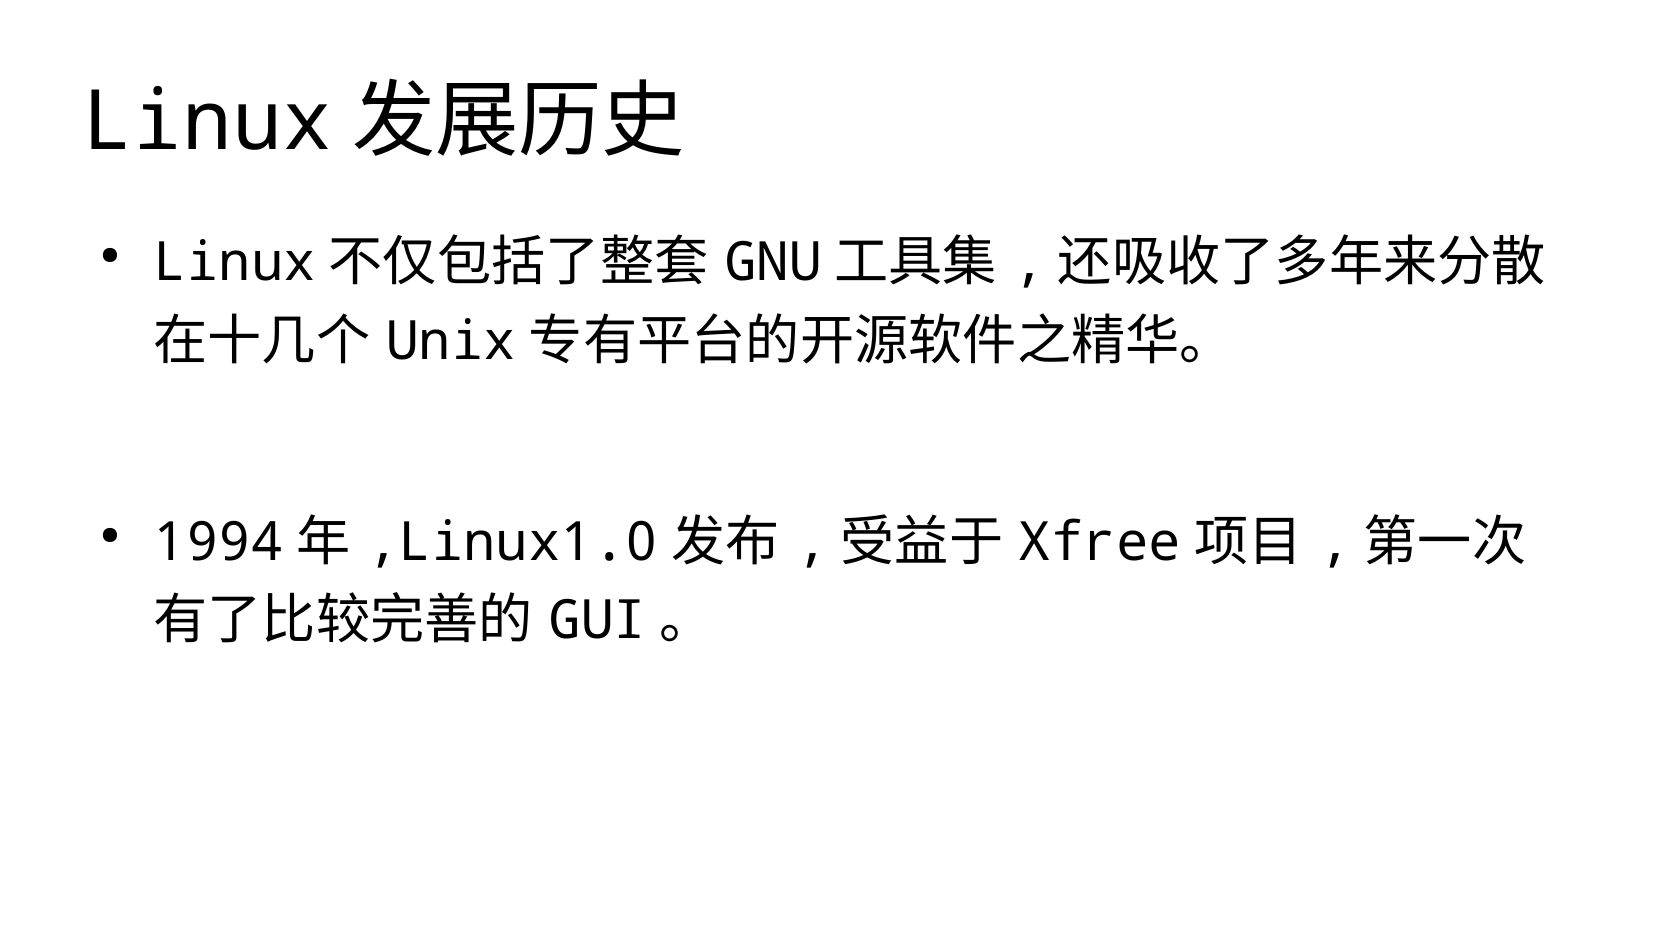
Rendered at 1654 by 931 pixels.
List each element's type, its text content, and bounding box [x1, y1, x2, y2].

title Linux发展历史 [82, 37, 1571, 189]
list Linux不仅包括了整套GNU工具集,还吸收了多年来分散在十几个Unix专有平台的开源软件之精华。 1994年,Linux1.0发布,受益于Xfree项目,第一次有了比较完善的GUI。 [82, 217, 1571, 780]
